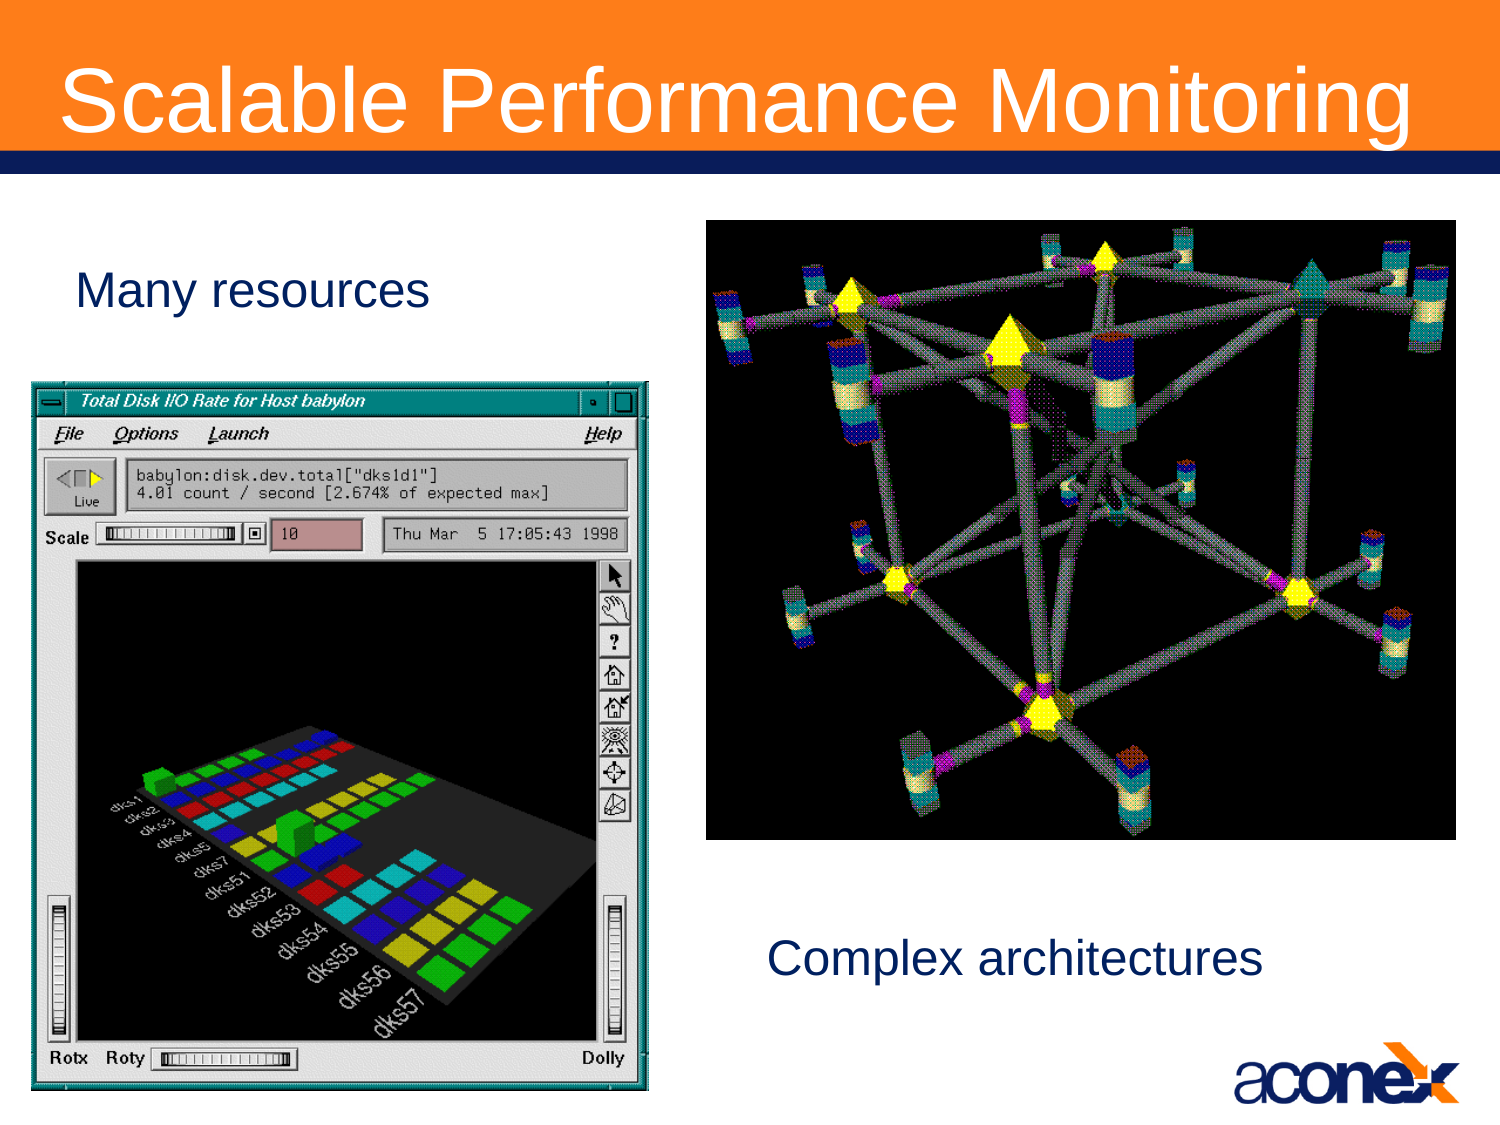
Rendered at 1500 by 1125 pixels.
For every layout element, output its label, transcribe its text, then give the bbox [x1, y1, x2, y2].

picture [31, 381, 649, 1091]
picture [706, 220, 1456, 840]
title Scalable Performance Monitoring [59, 24, 1418, 178]
list Complex architectures [766, 929, 1426, 1052]
list Many resources [75, 262, 734, 1006]
picture [1234, 1042, 1460, 1104]
